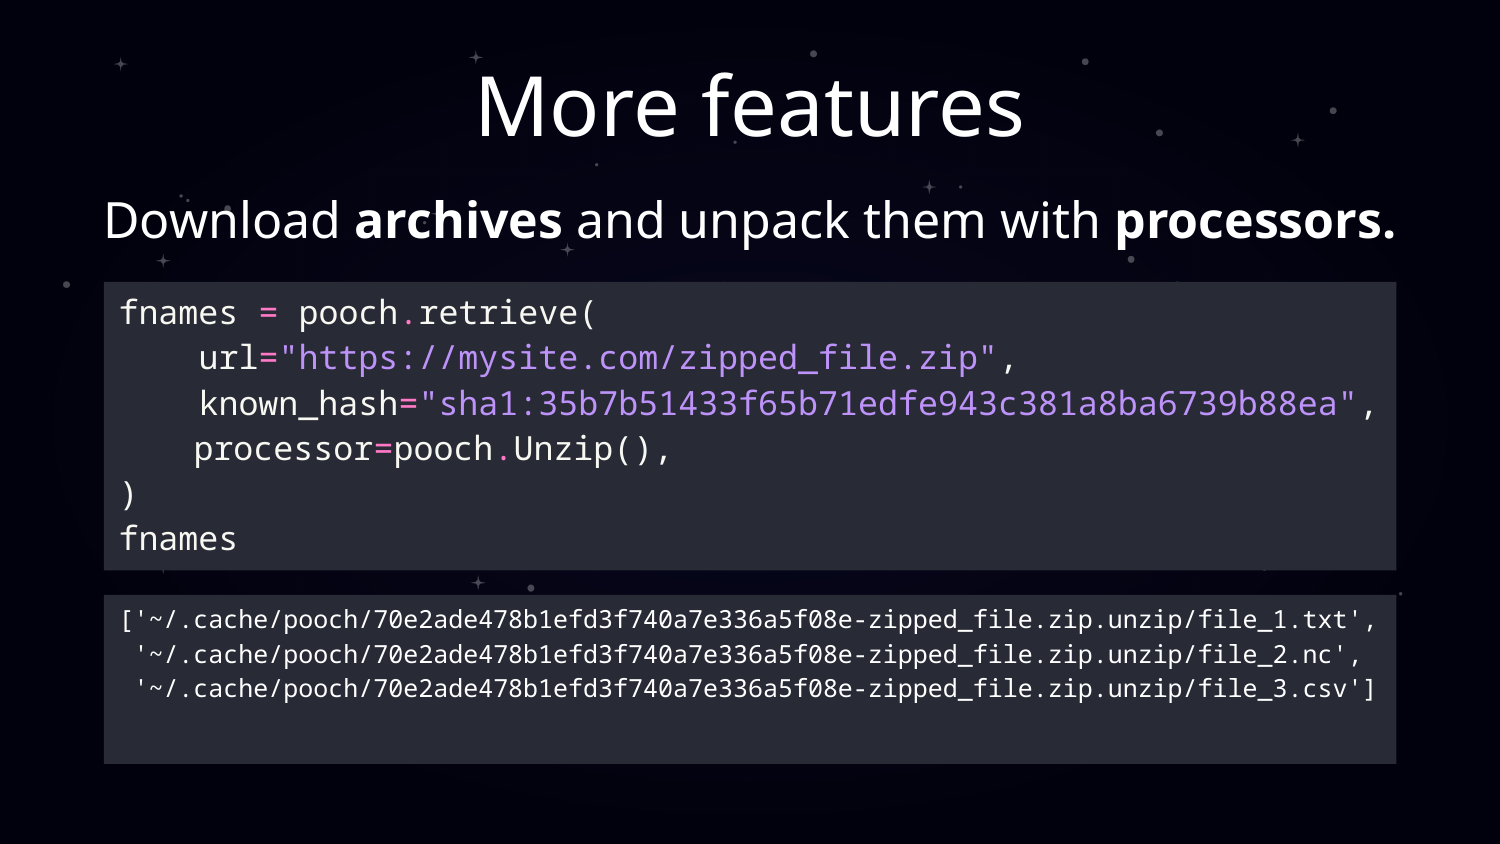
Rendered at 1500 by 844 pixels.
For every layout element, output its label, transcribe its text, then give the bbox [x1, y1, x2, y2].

text_box ['~/.cache/pooch/70e2ade478b1efd3f740a7e336a5f08e-zipped_file.zip.unzip/file_1.txt', '~/.cache/pooch/70e2ade478b1efd3f740a7e336a5f08e-zipped_file.zip.unzip/file_2.nc', '~/.cache/pooch/70e2ade478b1efd3f740a7e336a5f08e-zipped_file.zip.unzip/file_3.csv'] [103, 594, 1397, 764]
text_box fnames = pooch.retrieve( url="https://mysite.com/zipped_file.zip", known_hash="sha1:35b7b51433f65b71edfe943c381a8ba6739b88ea", processor=pooch.Unzip(), ) fnames [103, 281, 1397, 571]
picture [0, 0, 1500, 844]
list Download archives and unpack them with processors. [56, 185, 1444, 282]
title More features [75, 33, 1425, 175]
